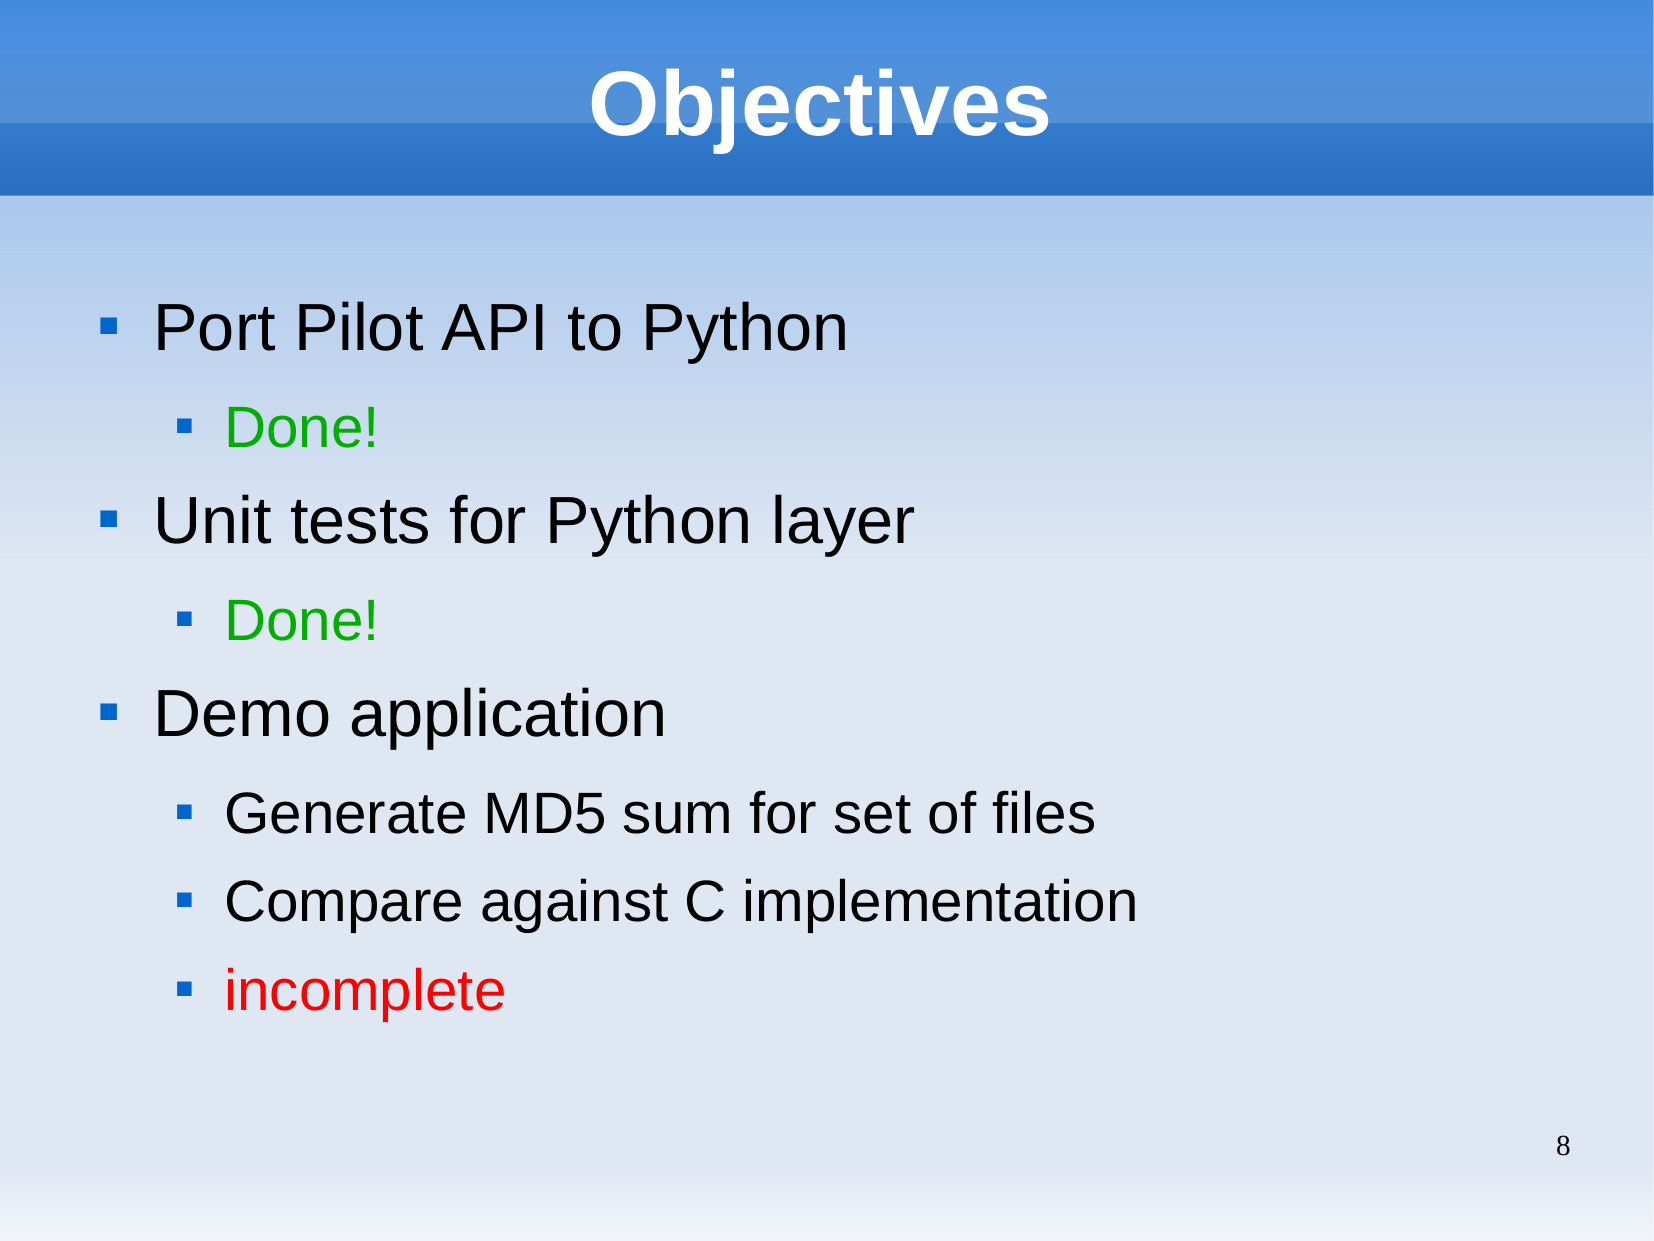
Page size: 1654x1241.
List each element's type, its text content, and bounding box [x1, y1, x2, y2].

title Objectives [76, 7, 1565, 200]
picture [0, 0, 1654, 1241]
list Port Pilot API to Python Done! Unit tests for Python layer Done! Demo application Generate MD5 sum for set of files Compare against C implementation incomplete [82, 290, 1571, 1094]
